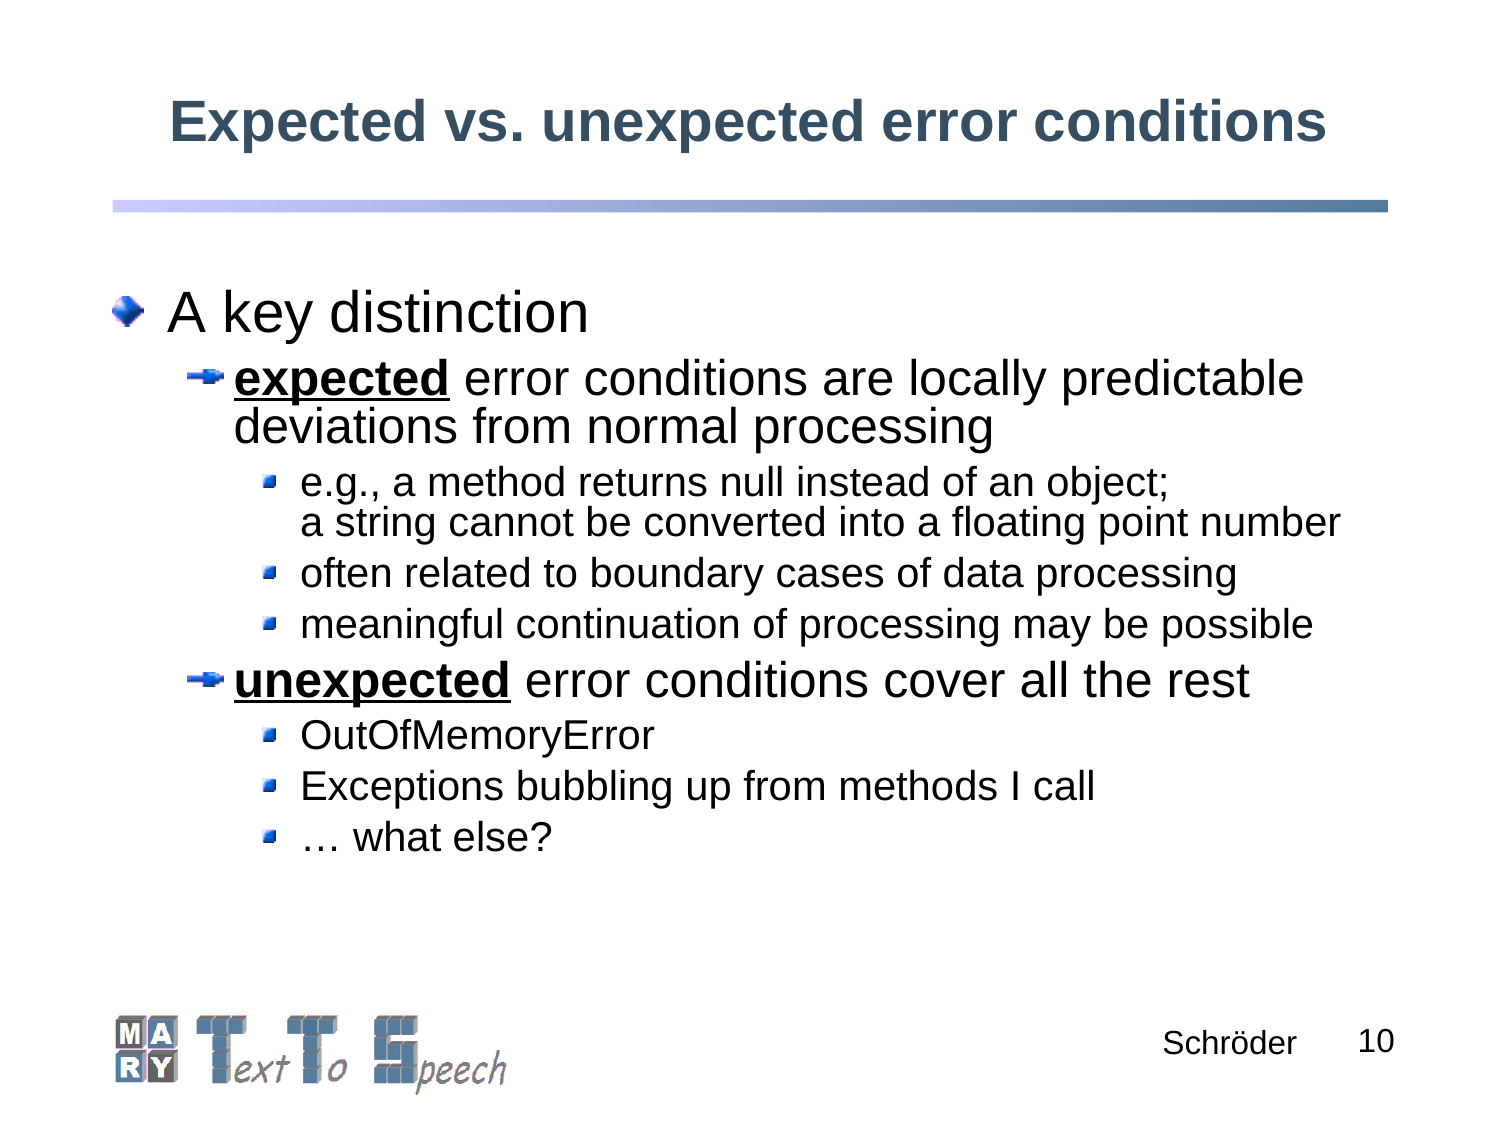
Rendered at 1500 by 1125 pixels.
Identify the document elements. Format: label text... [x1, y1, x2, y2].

title Expected vs. unexpected error conditions [112, 57, 1387, 193]
picture [112, 1012, 507, 1096]
list A key distinction expected error conditions are locally predictable deviations from normal processing e.g., a method returns null instead of an object; a string cannot be converted into a floating point number often related to boundary cases of data processing meaningful continuation of processing may be possible unexpected error conditions cover all the rest OutOfMemoryError Exceptions bubbling up from methods I call … what else? [112, 287, 1387, 997]
